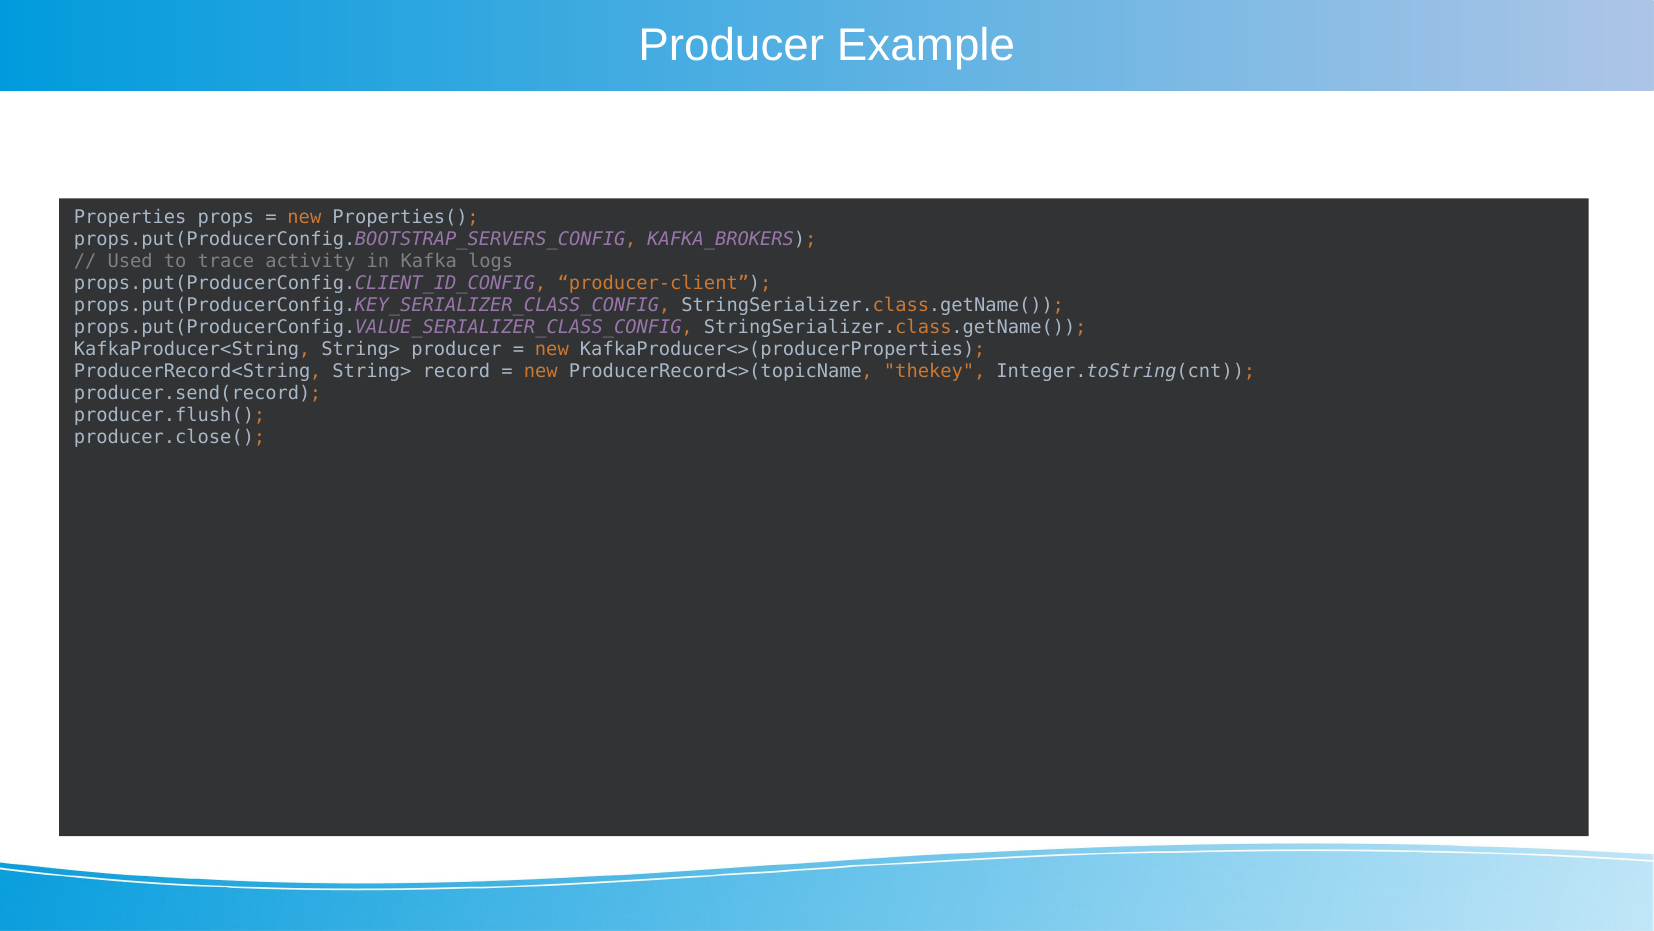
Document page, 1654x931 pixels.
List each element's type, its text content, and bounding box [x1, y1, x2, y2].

picture [0, 843, 1654, 931]
text_box Properties props = new Properties(); props.put(ProducerConfig.BOOTSTRAP_SERVERS_CONFIG, KAFKA_BROKERS); // Used to trace activity in Kafka logs props.put(ProducerConfig.CLIENT_ID_CONFIG, “producer-client”); props.put(ProducerConfig.KEY_SERIALIZER_CLASS_CONFIG, StringSerializer.class.getName()); props.put(ProducerConfig.VALUE_SERIALIZER_CLASS_CONFIG, StringSerializer.class.getName()); KafkaProducer<String, String> producer = new KafkaProducer<>(producerProperties); ProducerRecord<String, String> record = new ProducerRecord<>(topicName, "thekey", Integer.toString(cnt)); producer.send(record); producer.flush(); producer.close(); [59, 198, 1589, 837]
title Producer Example [82, 5, 1571, 85]
